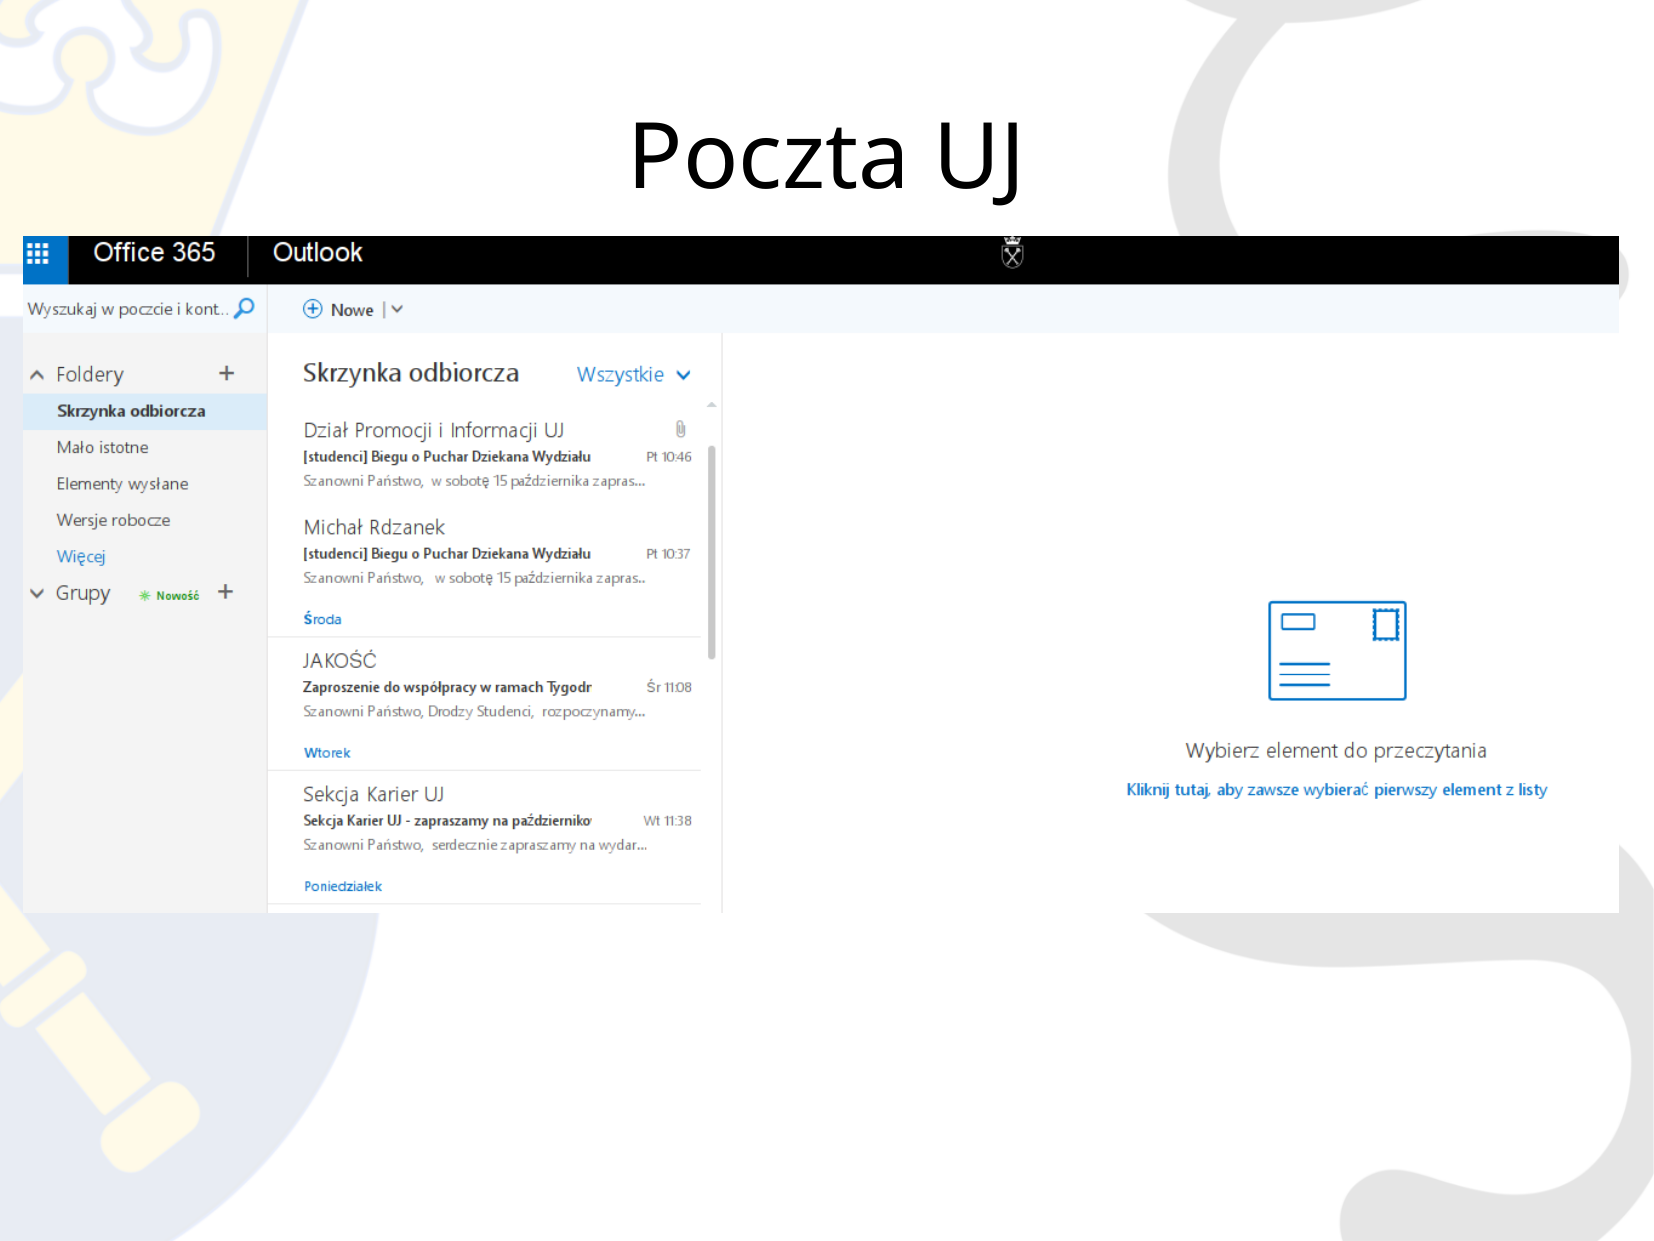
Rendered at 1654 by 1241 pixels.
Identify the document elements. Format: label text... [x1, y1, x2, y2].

title Poczta UJ [82, 49, 1571, 236]
picture [0, 0, 1654, 1241]
